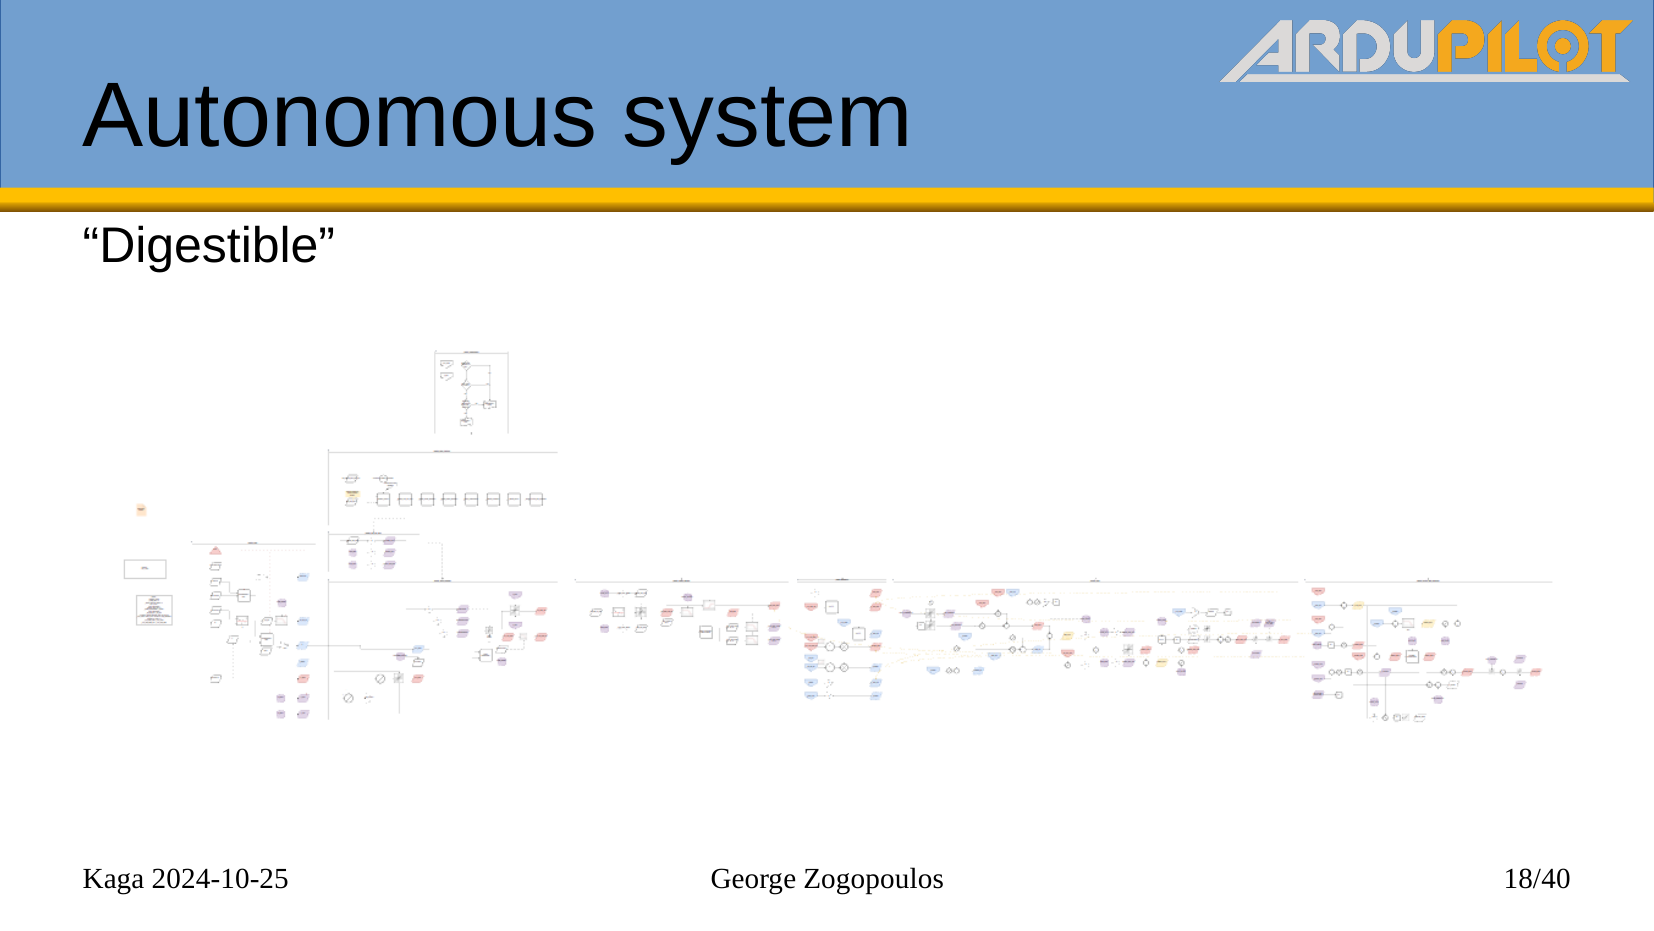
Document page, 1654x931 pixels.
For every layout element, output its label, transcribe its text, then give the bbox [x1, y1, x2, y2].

picture [1219, 20, 1633, 82]
list “Digestible” [82, 217, 1571, 326]
title Autonomous system [82, 37, 1571, 193]
picture [75, 326, 1616, 826]
